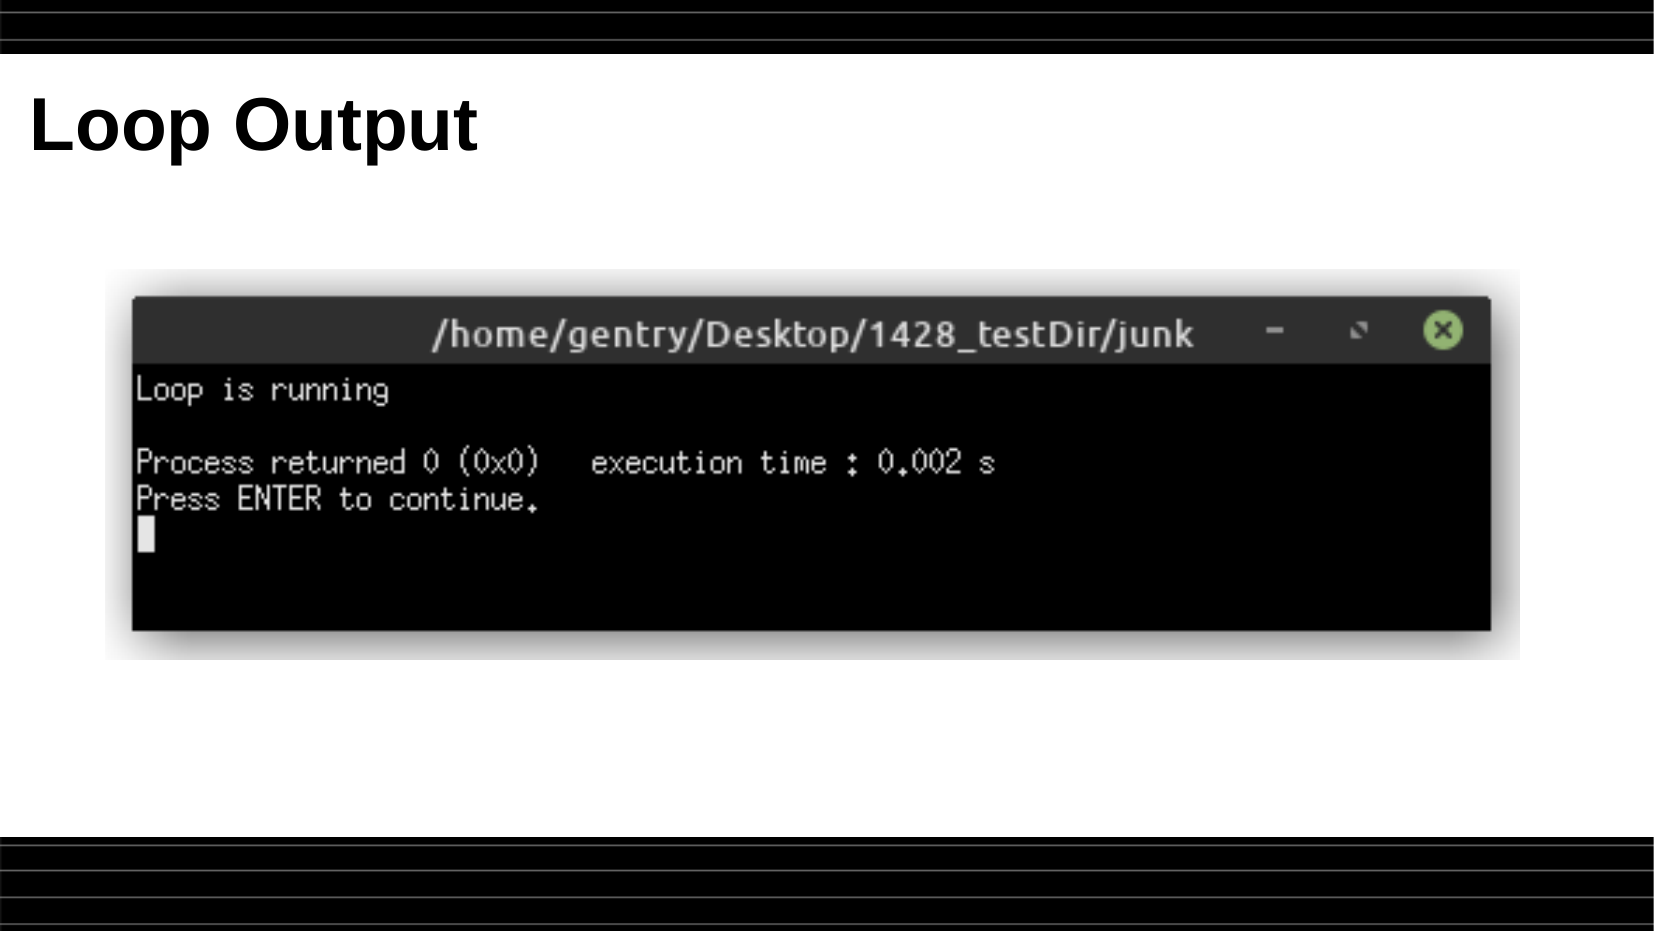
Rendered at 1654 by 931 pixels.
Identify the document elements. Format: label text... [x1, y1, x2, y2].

text_box Loop Output [15, 75, 1546, 174]
picture [0, 837, 1654, 931]
picture [105, 269, 1520, 661]
picture [0, 0, 1654, 54]
